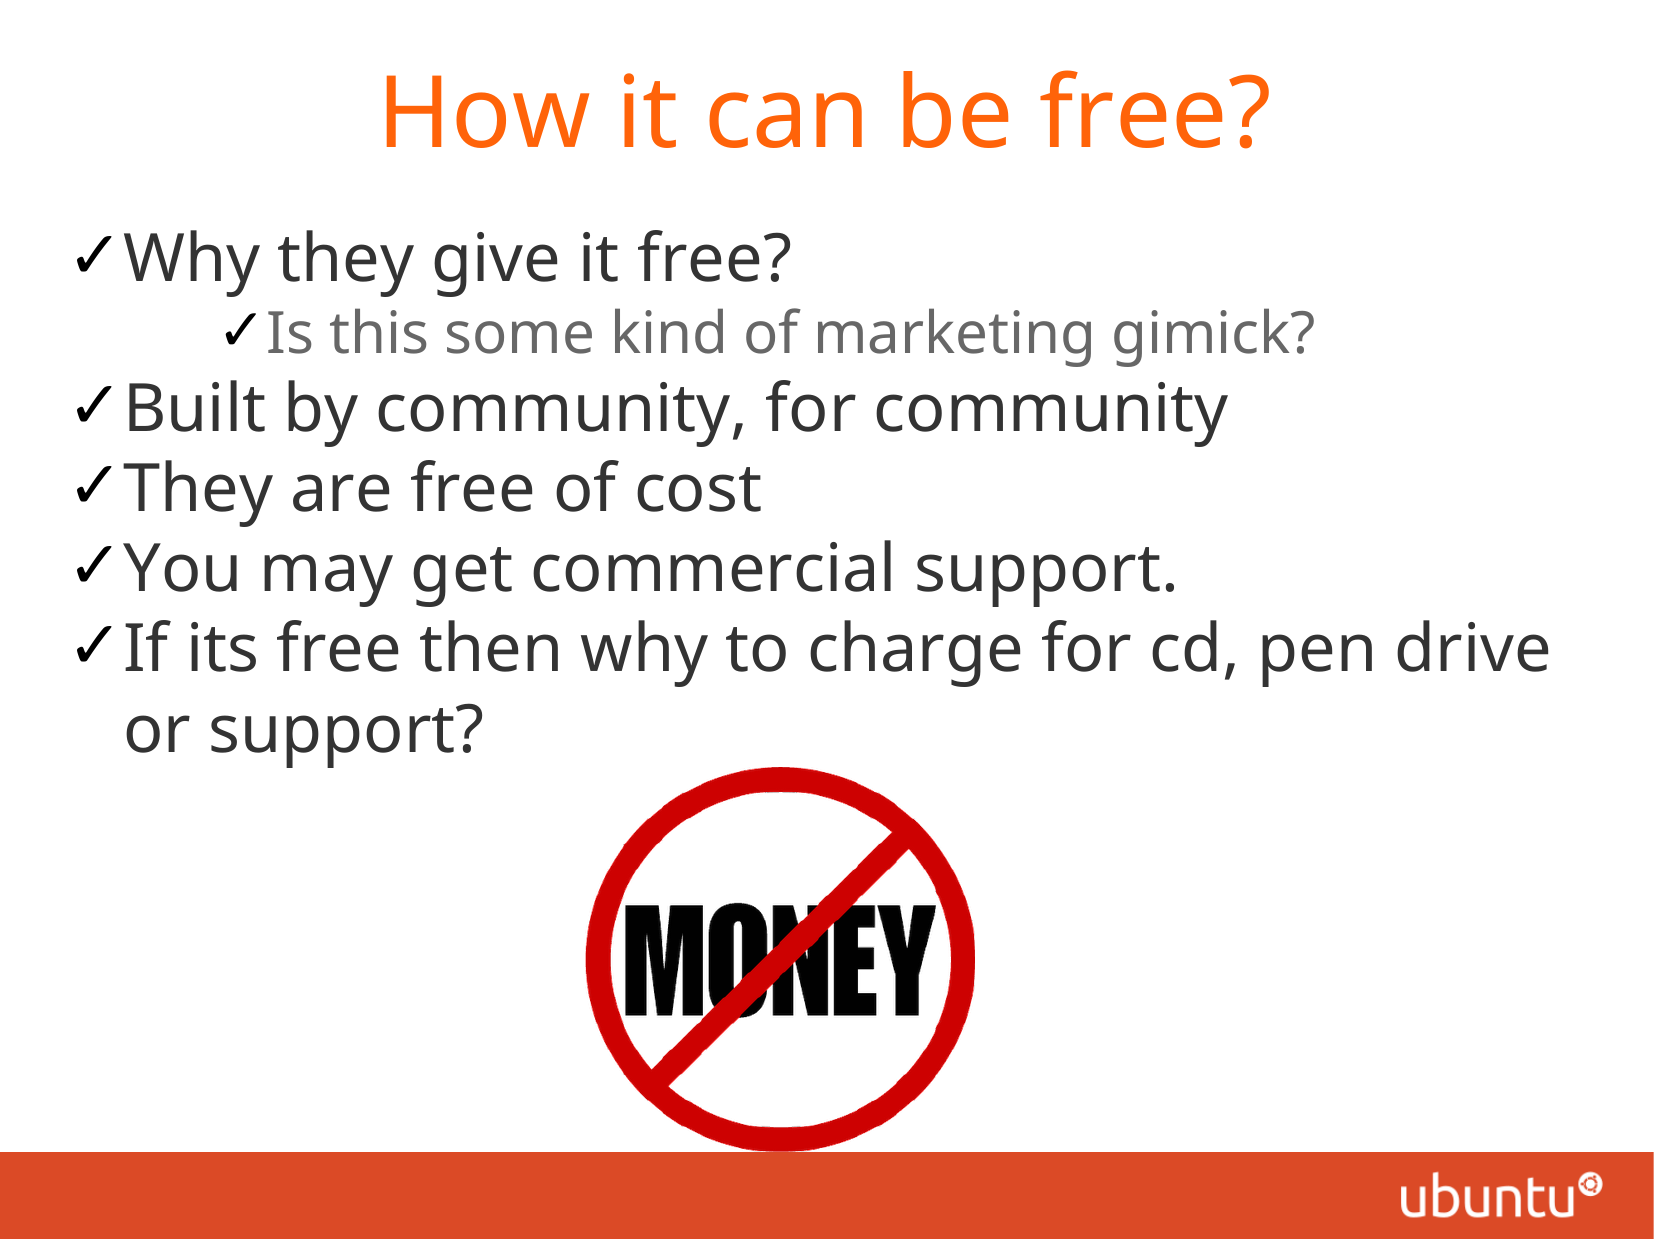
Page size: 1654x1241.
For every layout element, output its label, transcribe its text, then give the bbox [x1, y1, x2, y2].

picture [0, 767, 1654, 1239]
list Why they give it free? Is this some kind of marketing gimick? Built by community, for community They are free of cost You may get commercial support. If its free then why to charge for cd, pen drive or support? [59, 206, 1571, 1152]
title How it can be free? [55, 52, 1595, 178]
